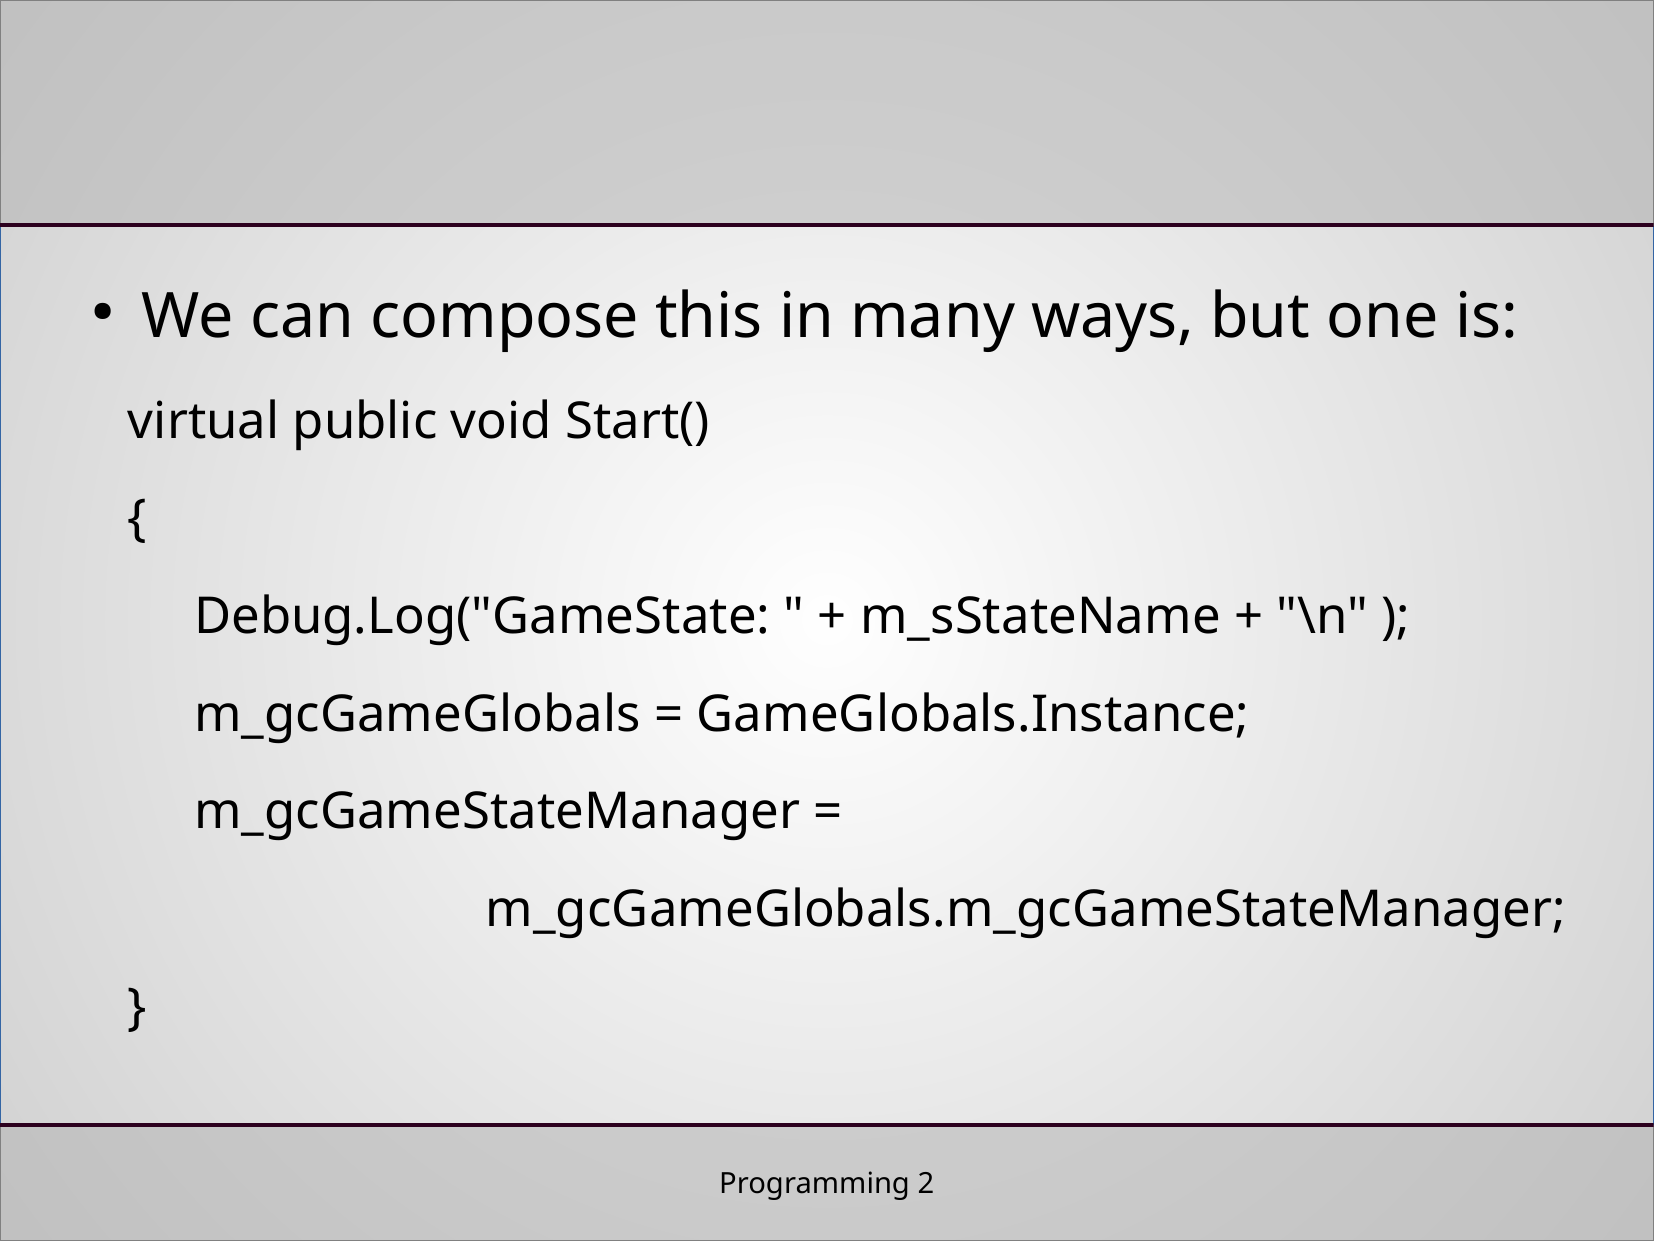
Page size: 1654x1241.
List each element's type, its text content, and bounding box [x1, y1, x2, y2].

list We can compose this in many ways, but one is: virtual public void Start() { Debug.Log("GameState: " + m_sStateName + "\n" ); m_gcGameGlobals = GameGlobals.Instance; m_gcGameStateManager = m_gcGameGlobals.m_gcGameStateManager; } [75, 270, 1571, 1075]
